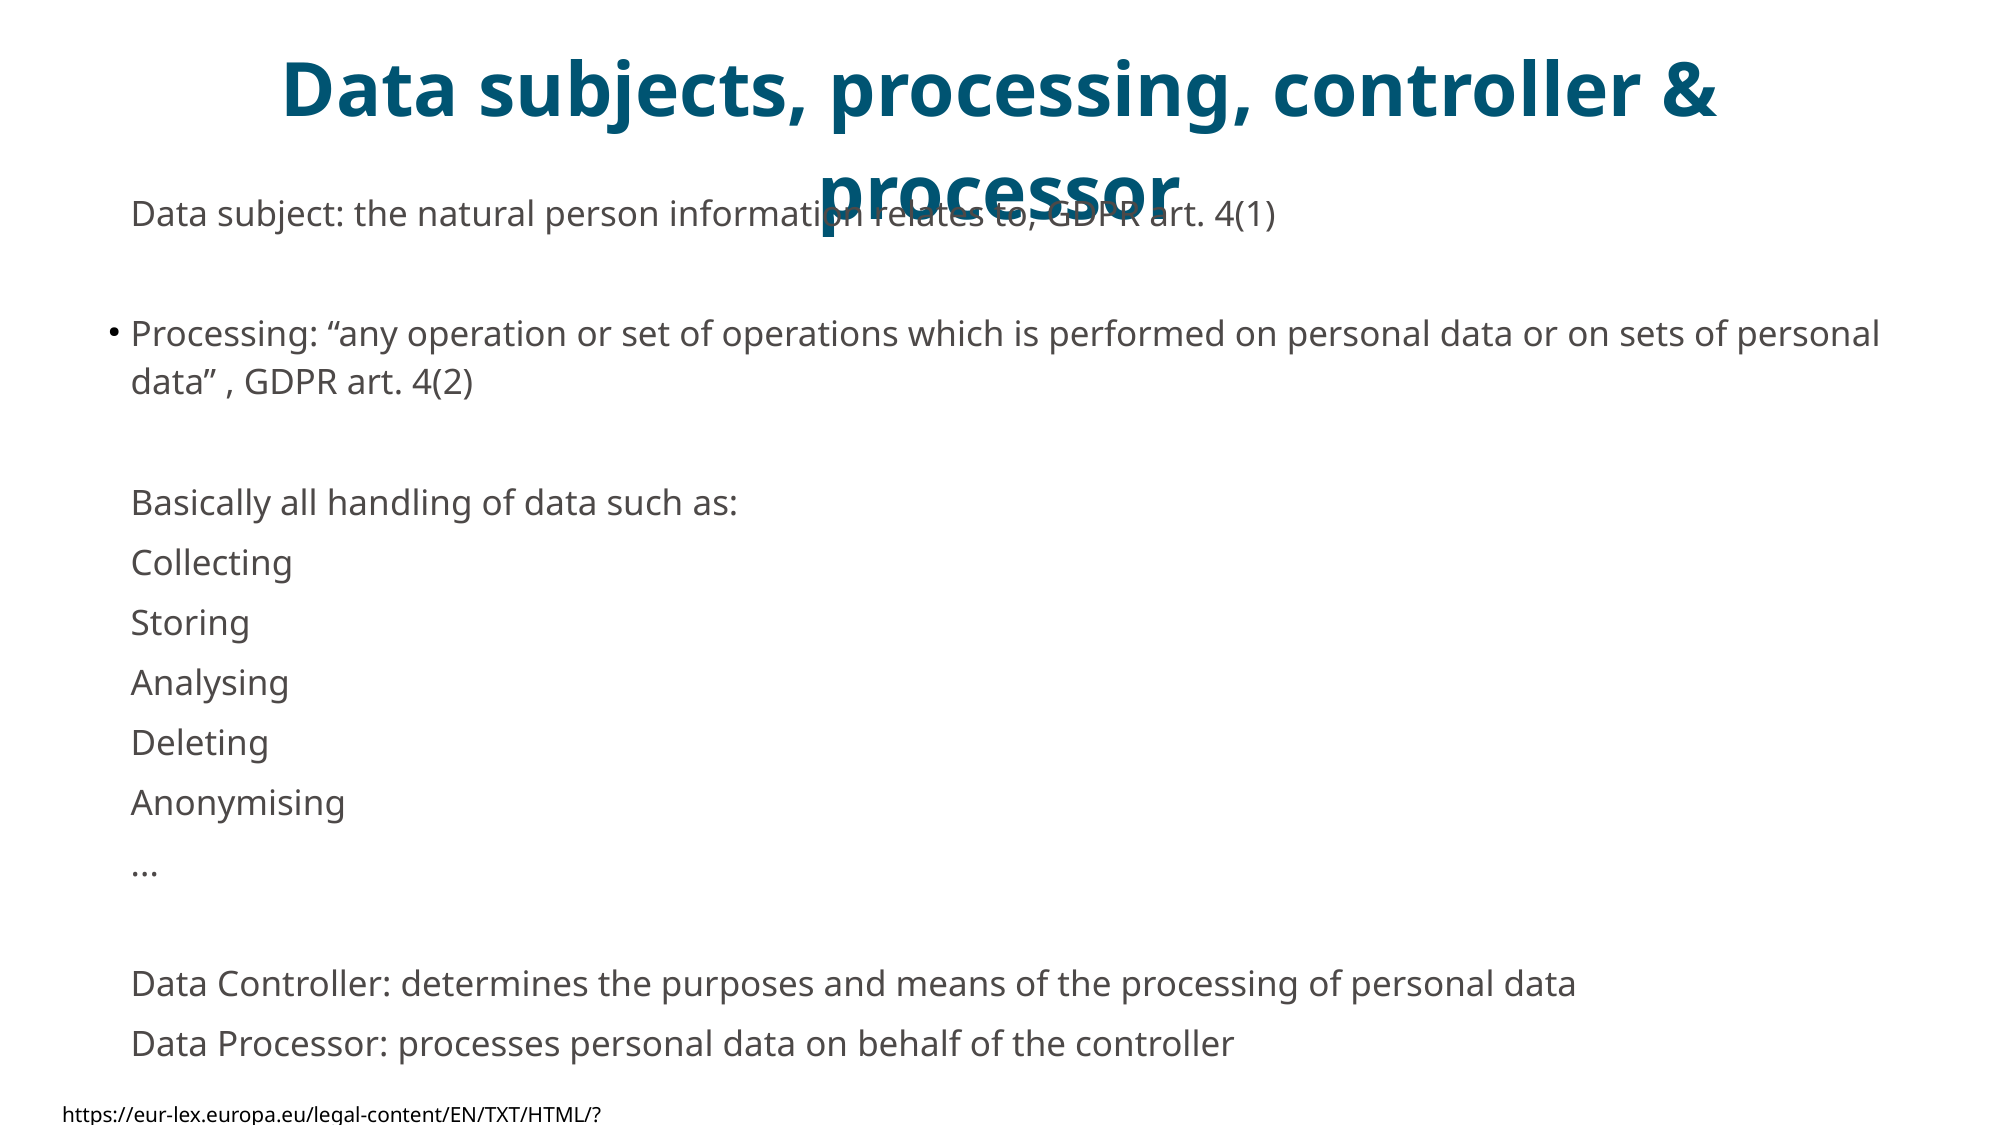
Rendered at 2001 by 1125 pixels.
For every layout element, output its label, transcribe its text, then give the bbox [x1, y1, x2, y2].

text_box https://eur-lex.europa.eu/legal-content/EN/TXT/HTML/?uri=CELEX:32016R0679&from=EN#d1e1489-1-1 [47, 1092, 1016, 1125]
list Data subject: the natural person information relates to, GDPR art. 4(1) Processing: “any operation or set of operations which is performed on personal data or on sets of personal data” , GDPR art. 4(2) Basically all handling of data such as: Collecting Storing Analysing Deleting Anonymising ... Data Controller: determines the purposes and means of the processing of personal data Data Processor: processes personal data on behalf of the controller [100, 188, 1901, 1075]
title Data subjects, processing, controller & processor [99, 44, 1900, 233]
